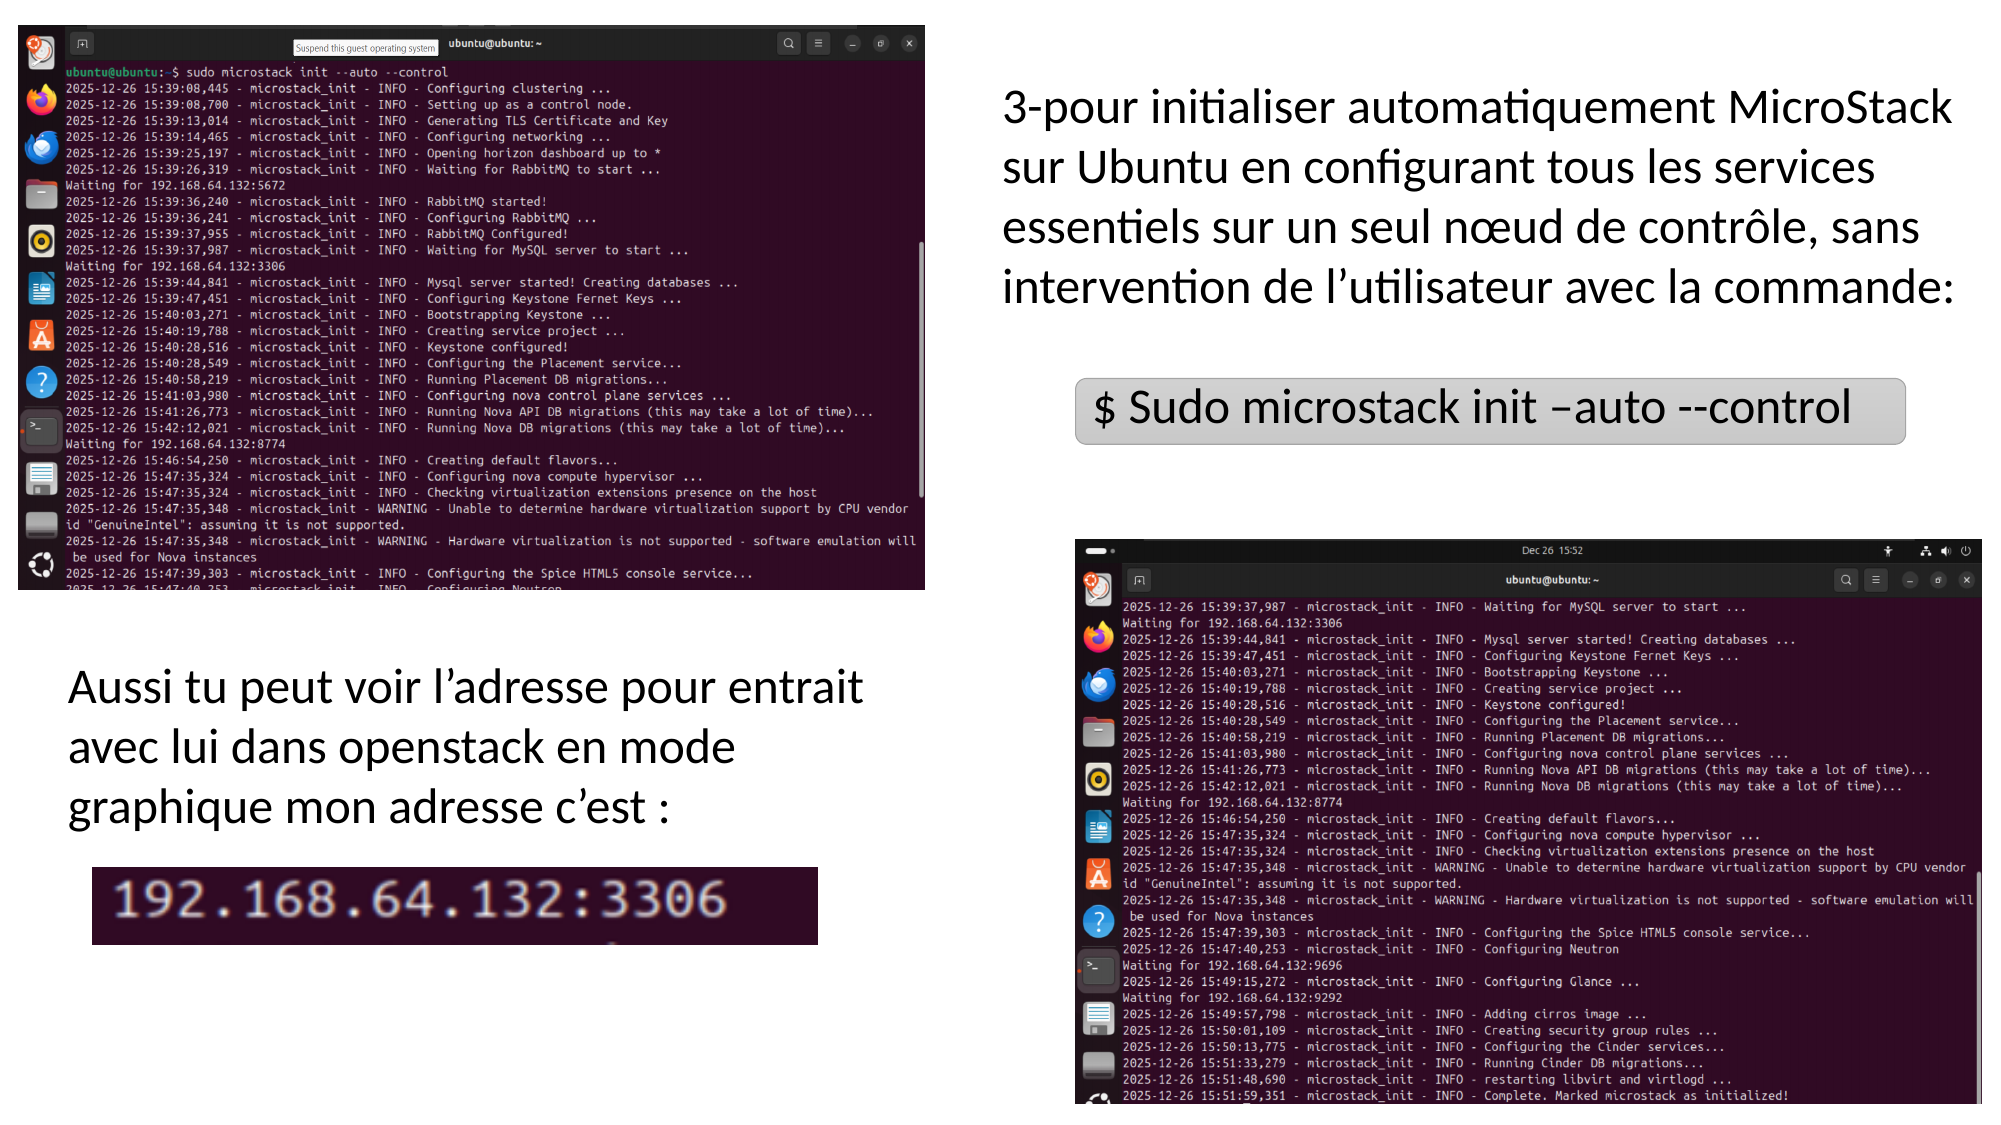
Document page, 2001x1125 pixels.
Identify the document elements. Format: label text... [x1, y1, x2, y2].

picture [18, 25, 925, 590]
text_box Aussi tu peut voir l’adresse pour entrait avec lui dans openstack en mode graphique mon adresse c’est : [52, 645, 925, 889]
picture [1075, 539, 1982, 1104]
text_box 3-pour initialiser automatiquement MicroStack sur Ubuntu en configurant tous les services essentiels sur un seul nœud de contrôle, sans intervention de l’utilisateur avec la commande: $ Sudo microstack init –auto --control [987, 66, 1982, 445]
picture [92, 867, 818, 945]
